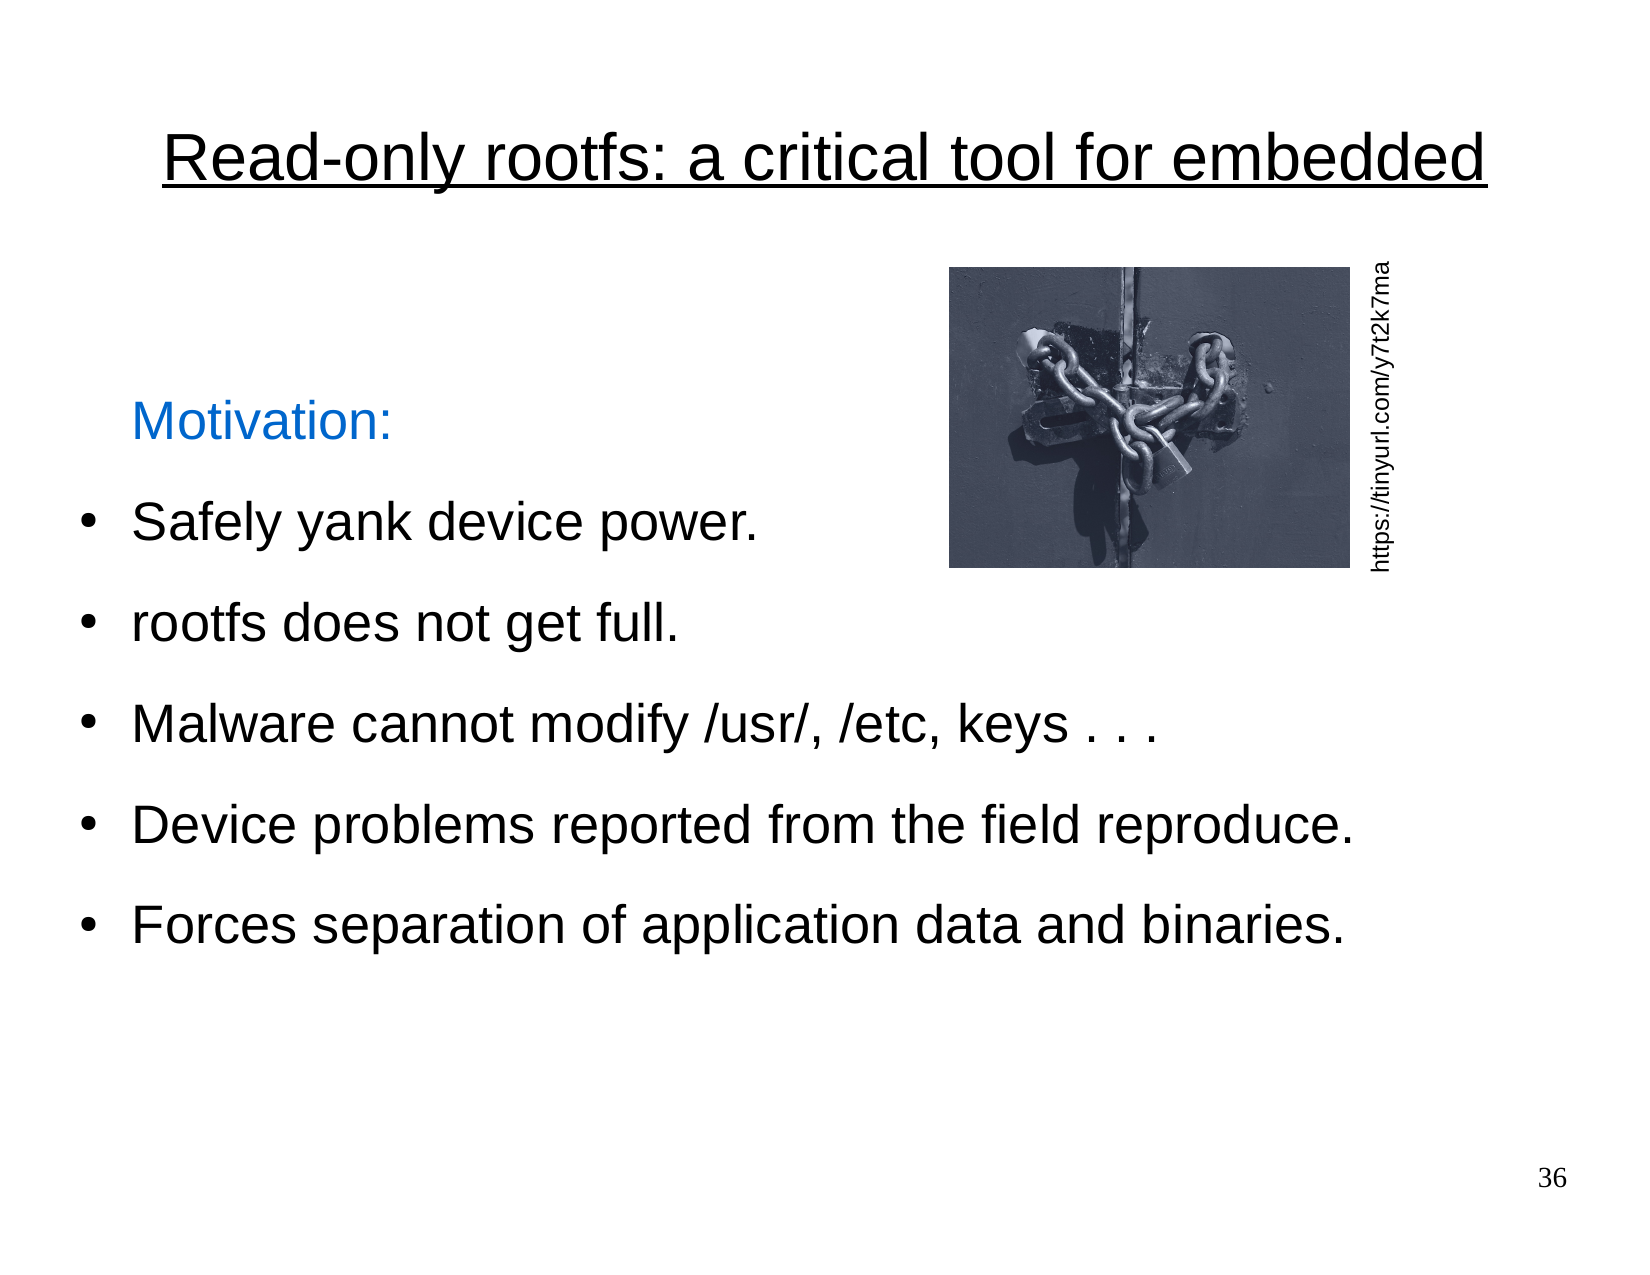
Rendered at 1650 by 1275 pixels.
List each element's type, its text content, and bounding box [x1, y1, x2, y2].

text_box https://tinyurl.com/y7t2k7ma [1358, 246, 1402, 589]
list Motivation: Safely yank device power. rootfs does not get full. Malware cannot modify /usr/, /etc, keys . . . Device problems reported from the field reproduce. Forces separation of application data and binaries. [60, 390, 1358, 956]
title Read-only rootfs: a critical tool for embedded [82, 50, 1568, 264]
picture [949, 267, 1350, 568]
